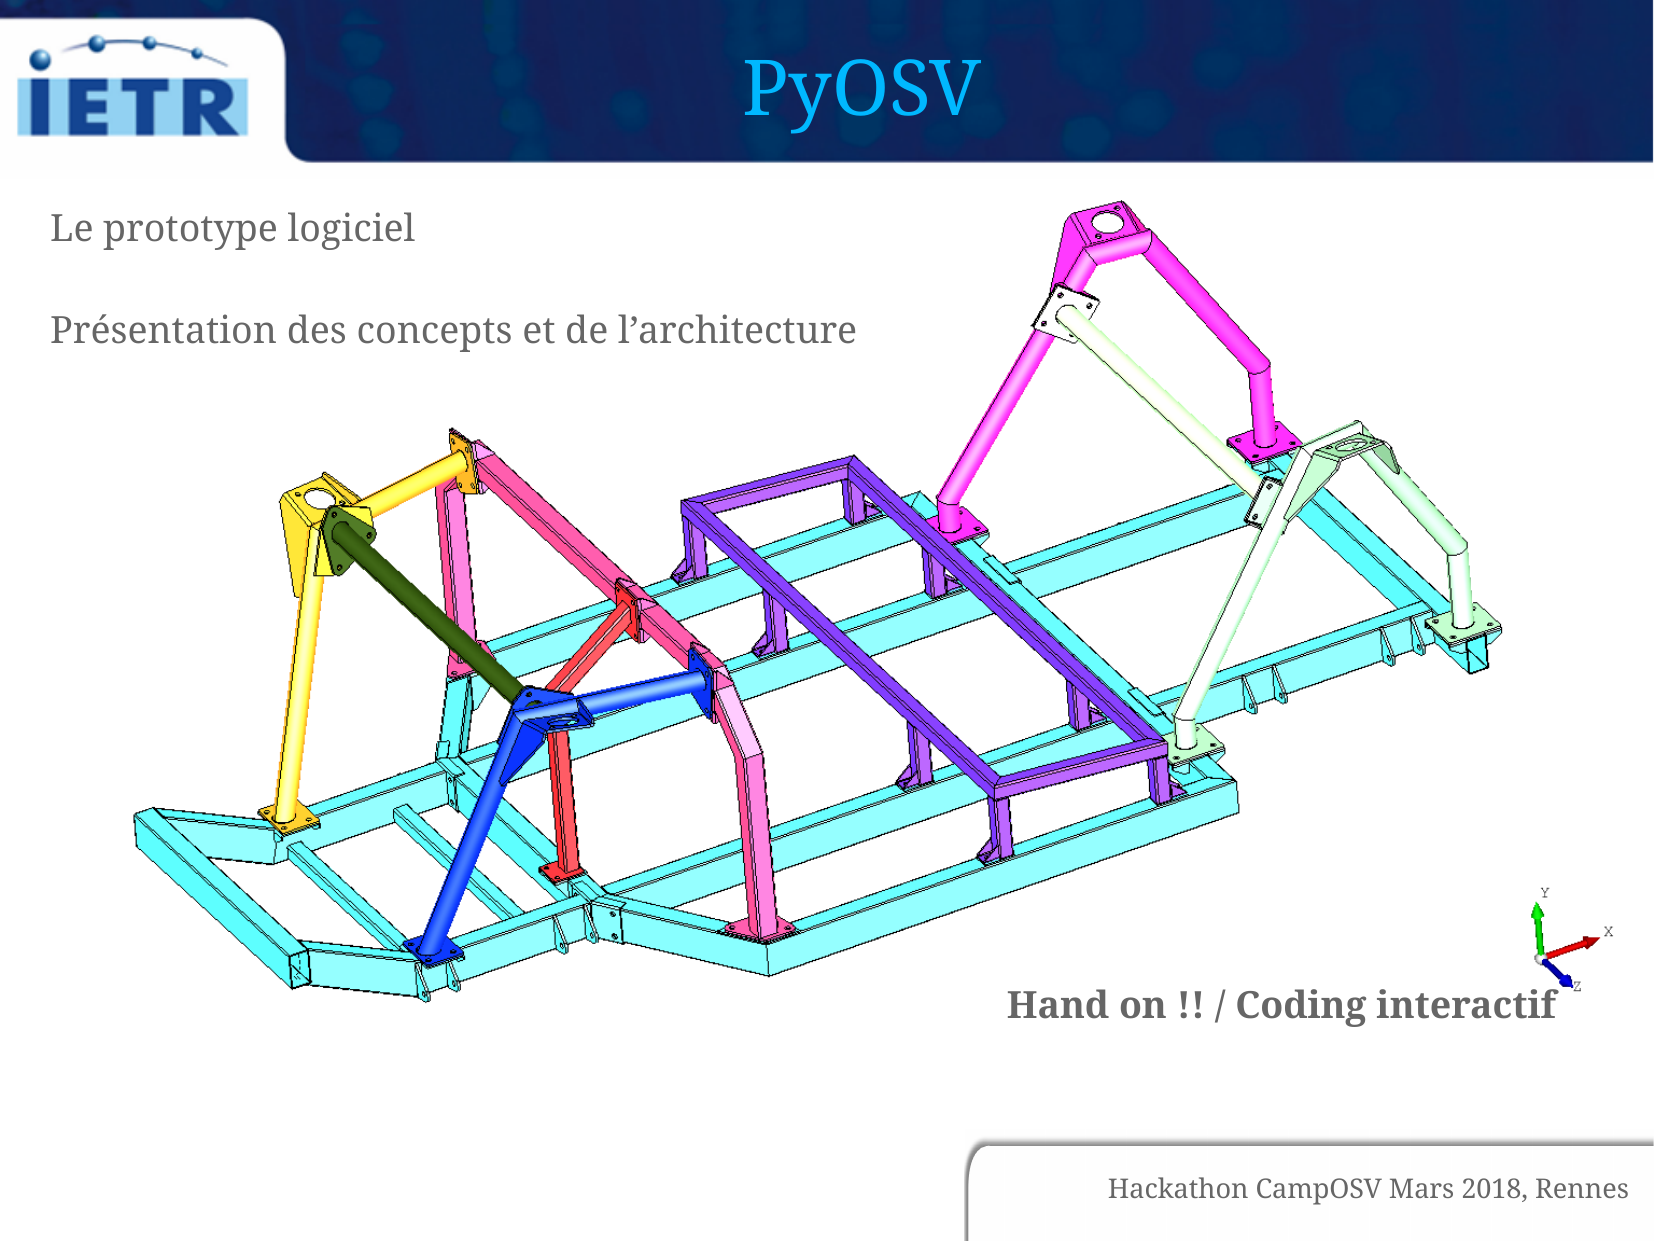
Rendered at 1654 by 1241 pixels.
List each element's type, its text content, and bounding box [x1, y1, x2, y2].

picture [0, 0, 1654, 182]
text_box Le prototype logiciel Présentation des concepts et de l’architecture [35, 194, 894, 361]
text_box PyOSV [727, 26, 1003, 157]
picture [964, 1129, 1654, 1241]
text_box Hackathon CampOSV Mars 2018, Rennes [1093, 1162, 1618, 1219]
picture [0, 197, 1654, 1043]
text_box Hand on !! / Coding interactif [992, 971, 1525, 1087]
